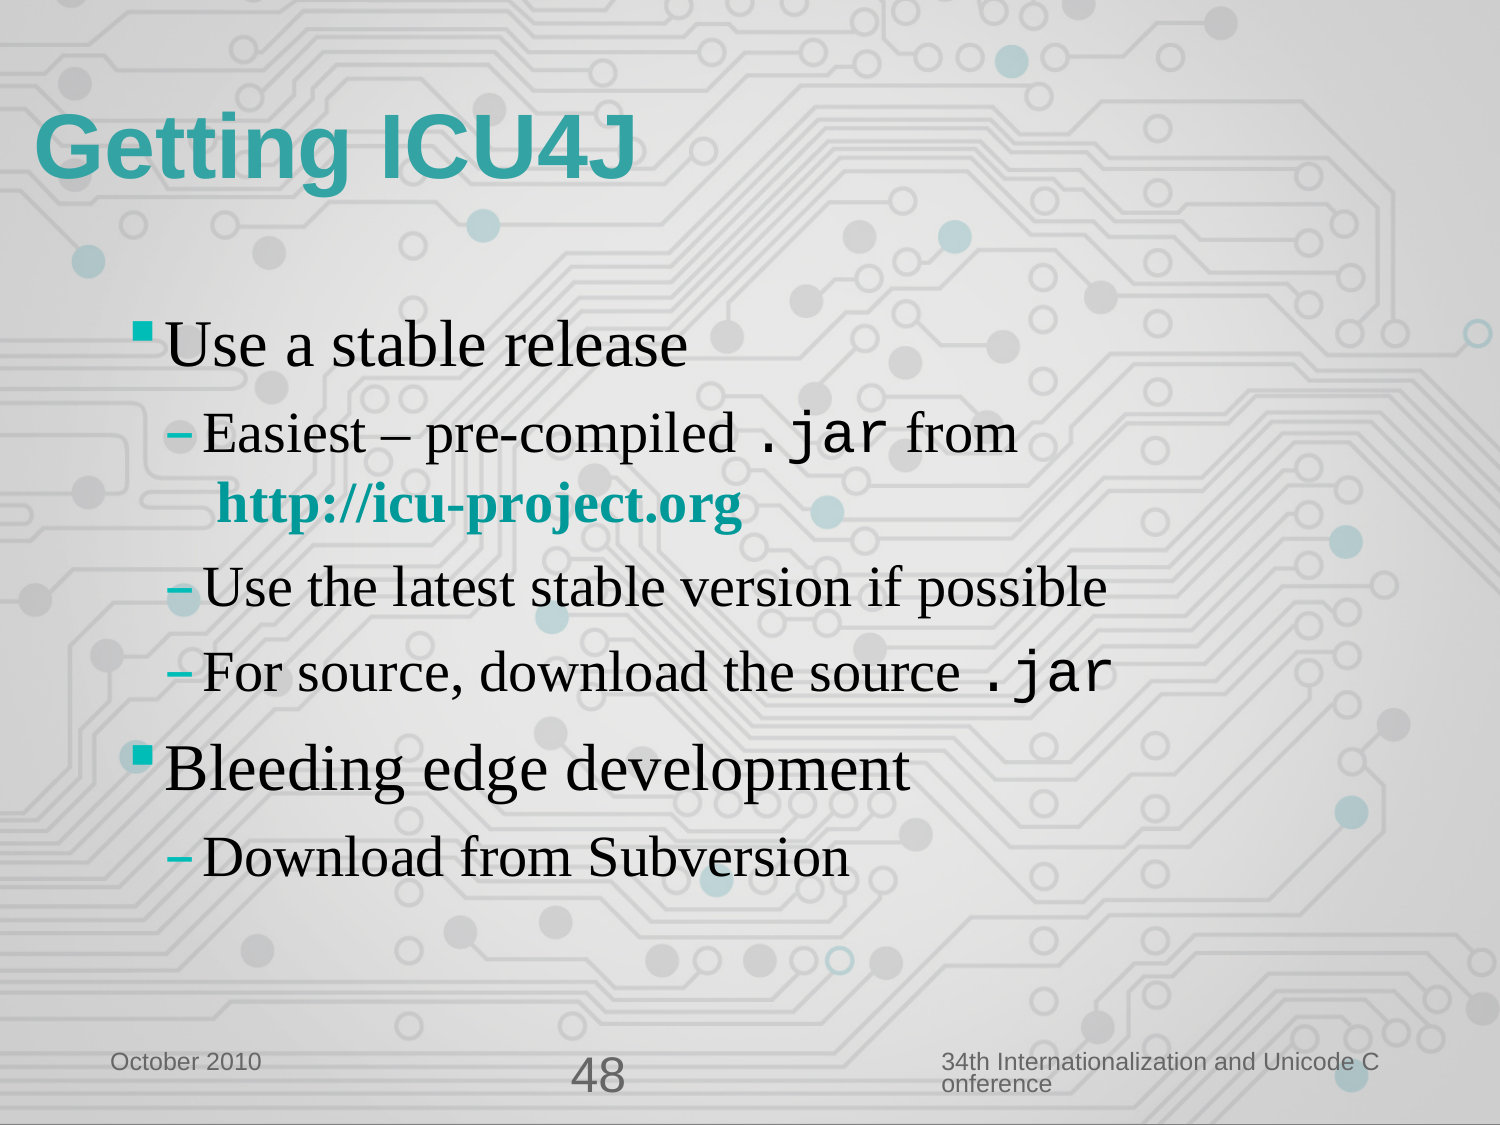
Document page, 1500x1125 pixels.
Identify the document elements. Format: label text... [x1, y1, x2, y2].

title Getting ICU4J [25, 0, 1378, 207]
picture [0, 0, 1500, 1124]
list Use a stable release Easiest – pre-compiled .jar from http://icu-project.org Use the latest stable version if possible For source, download the source .jar Bleeding edge development Download from Subversion [112, 291, 1435, 1125]
